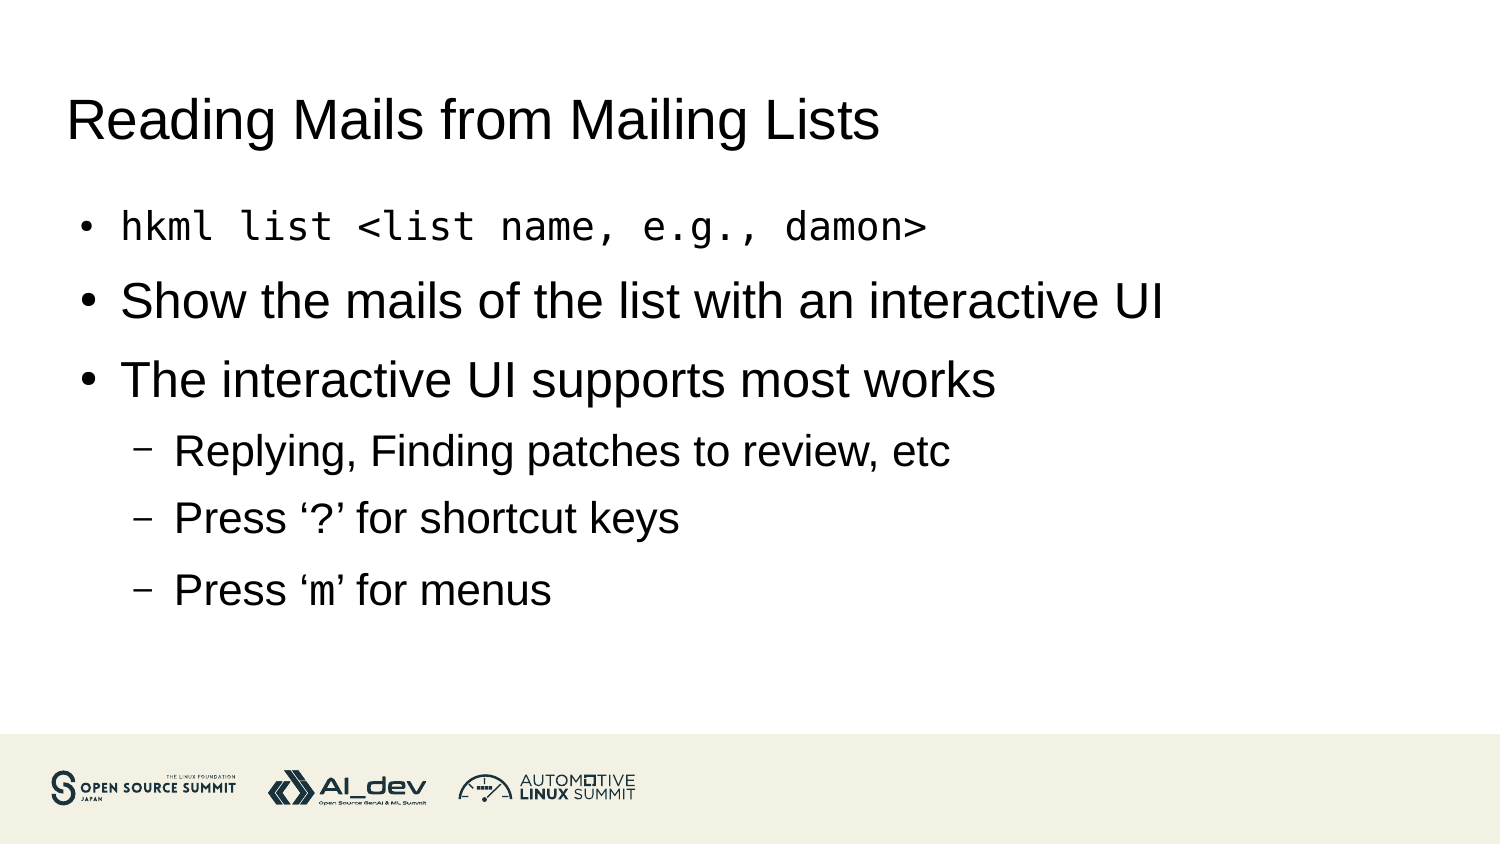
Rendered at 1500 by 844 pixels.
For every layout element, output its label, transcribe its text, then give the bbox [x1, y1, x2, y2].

title Reading Mails from Mailing Lists [51, 72, 1449, 167]
list hkml list <list name, e.g., damon> Show the mails of the list with an interactive UI The interactive UI supports most works Replying, Finding patches to review, etc Press ‘?’ for shortcut keys Press ‘m’ for menus [51, 189, 1449, 638]
